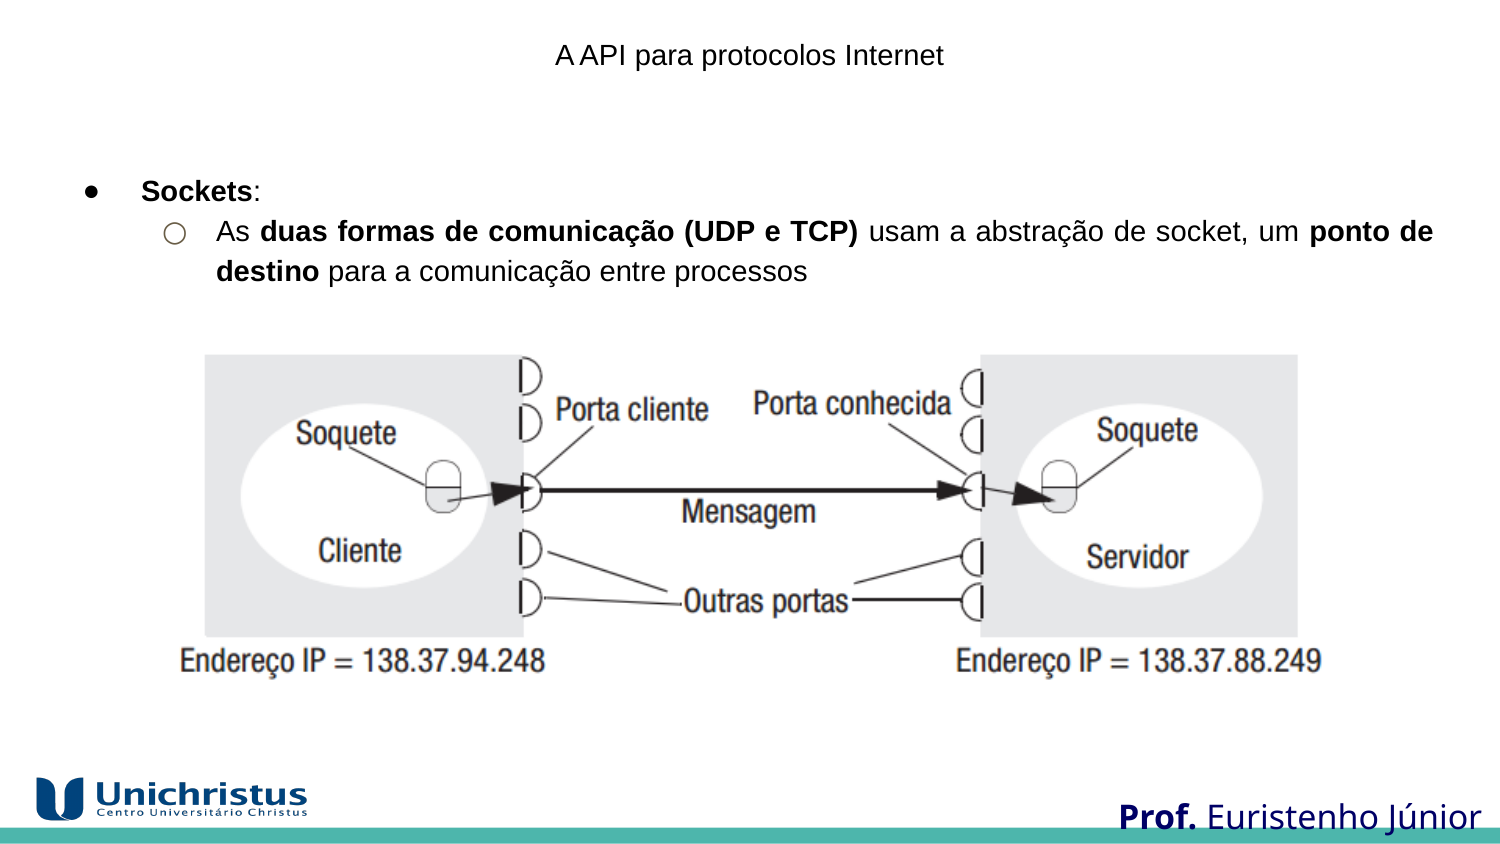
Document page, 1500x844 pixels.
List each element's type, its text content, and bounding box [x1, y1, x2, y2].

list Sockets: As duas formas de comunicação (UDP e TCP) usam a abstração de socket, um ponto de destino para a comunicação entre processos [51, 152, 1449, 750]
picture [32, 775, 311, 822]
title A API para protocolos Internet [51, 20, 1449, 137]
picture [166, 344, 1334, 694]
